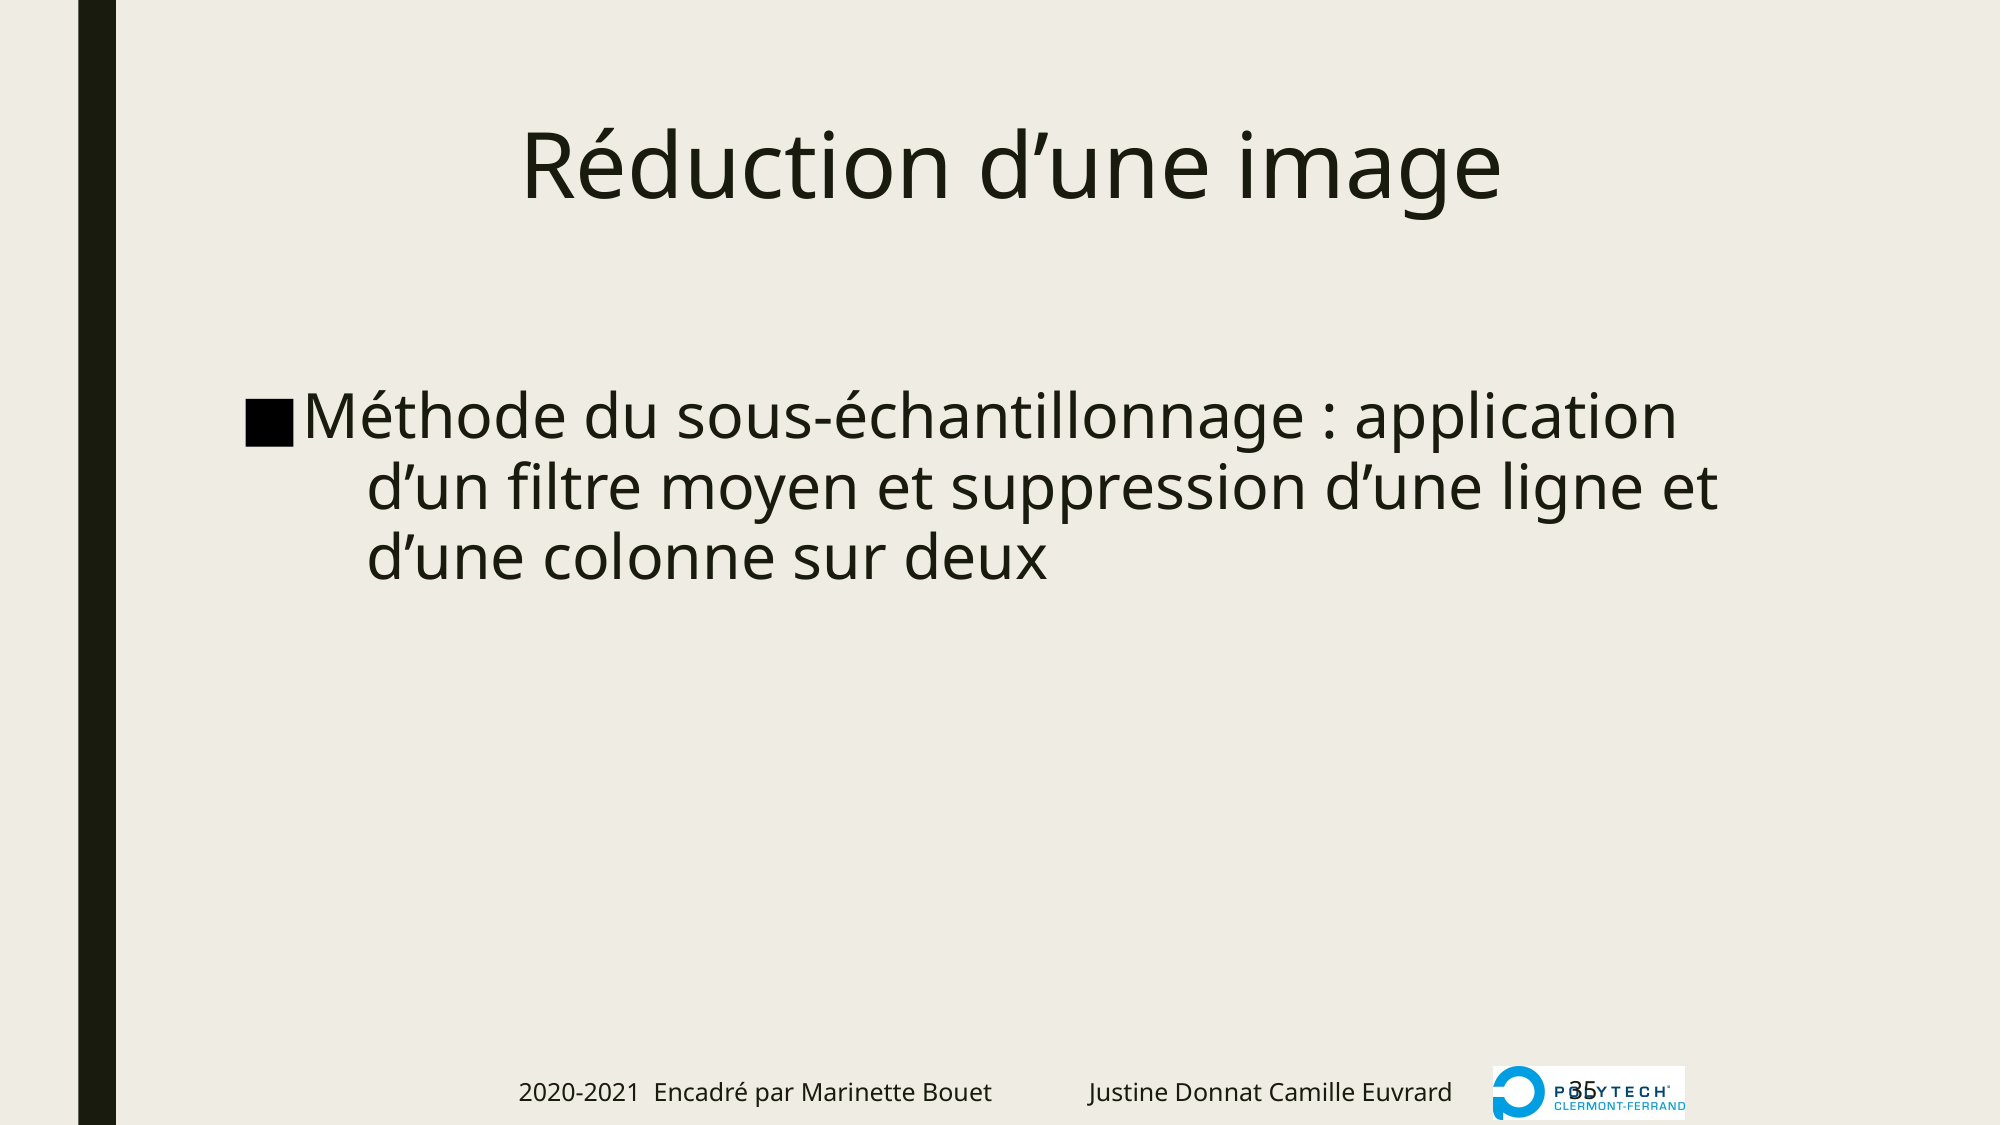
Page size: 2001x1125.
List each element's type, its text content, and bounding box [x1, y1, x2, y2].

text_box [1553, 1058, 1816, 1125]
list Méthode du sous-échantillonnage : application d’un filtre moyen et suppression d’une ligne et d’une colonne sur deux [225, 375, 1801, 638]
text_box 2020-2021 Encadré par Marinette Bouet Justine Donnat Camille Euvrard [474, 1058, 1506, 1125]
title Réduction d’une image [225, 112, 1801, 230]
